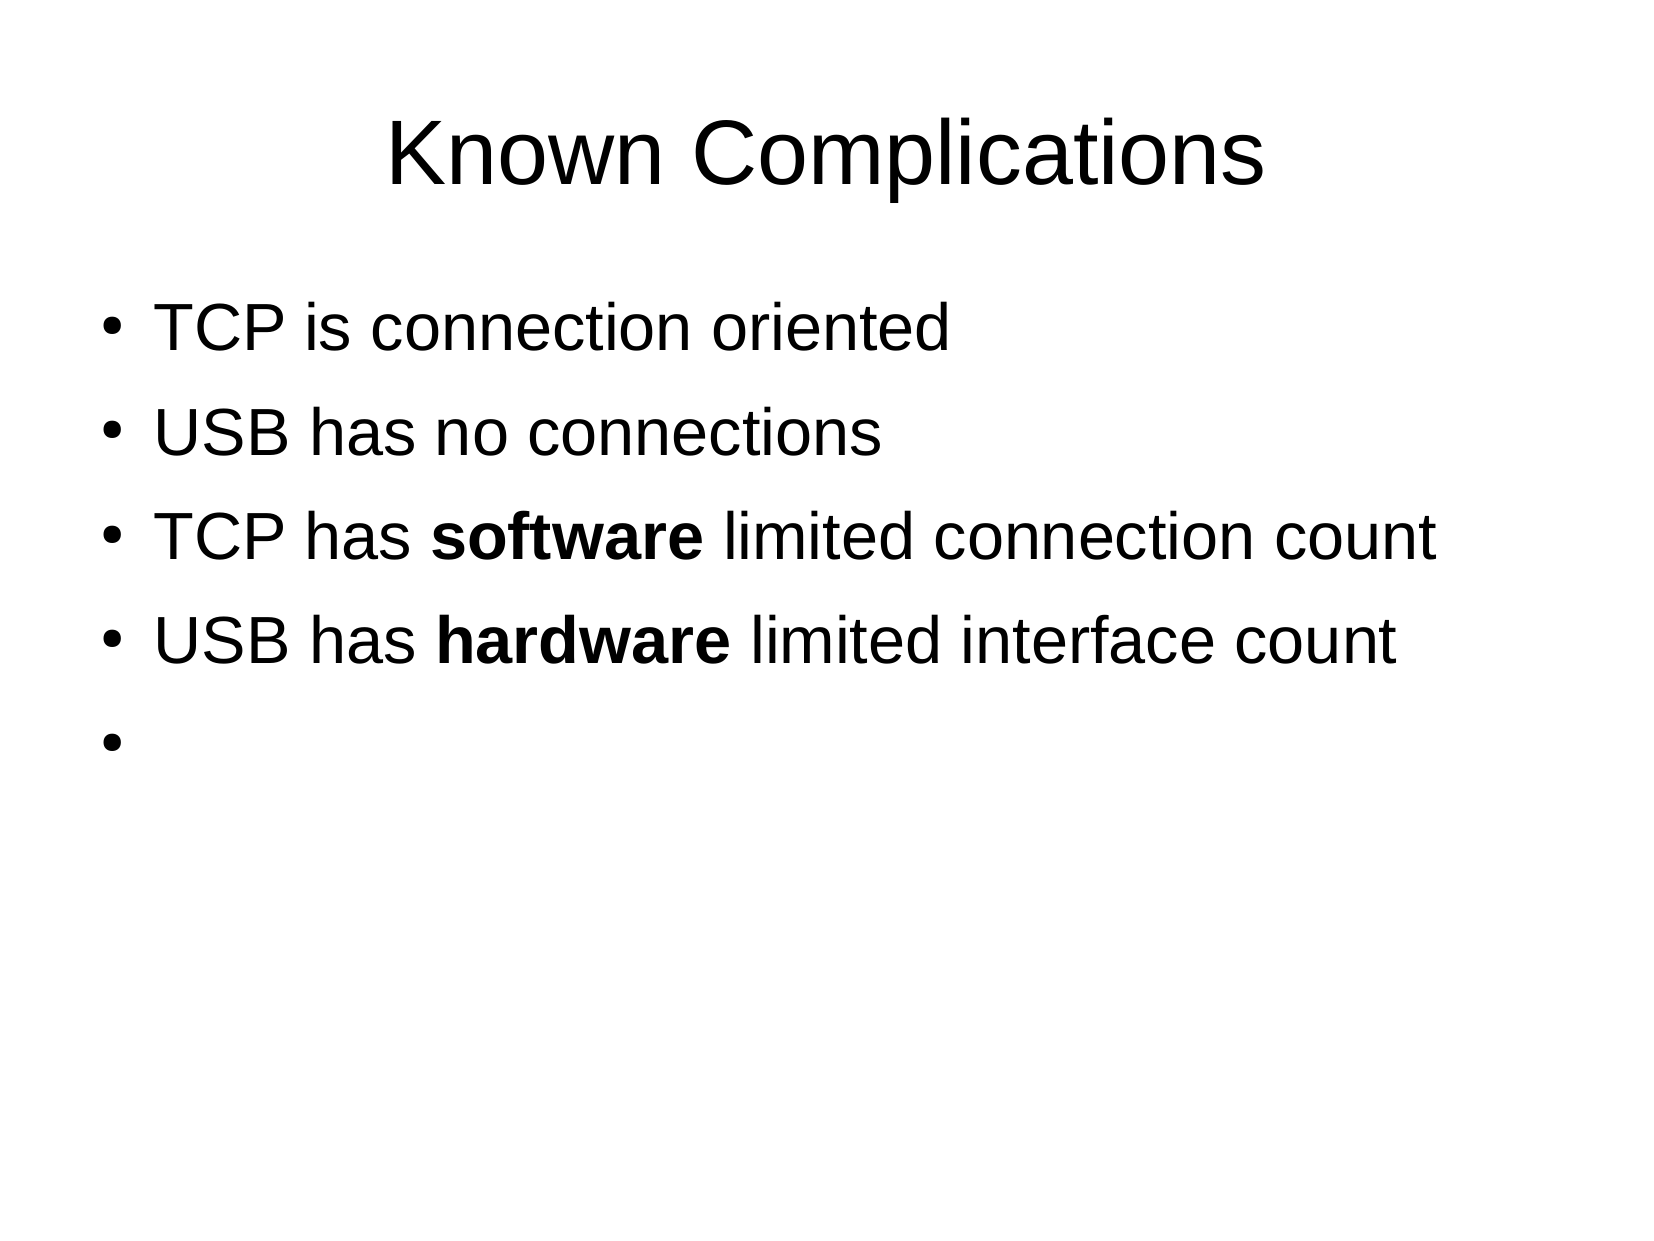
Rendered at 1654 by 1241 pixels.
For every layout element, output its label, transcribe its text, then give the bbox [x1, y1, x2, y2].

title Known Complications [82, 49, 1571, 257]
list TCP is connection oriented USB has no connections TCP has software limited connection count USB has hardware limited interface count [82, 290, 1571, 1010]
